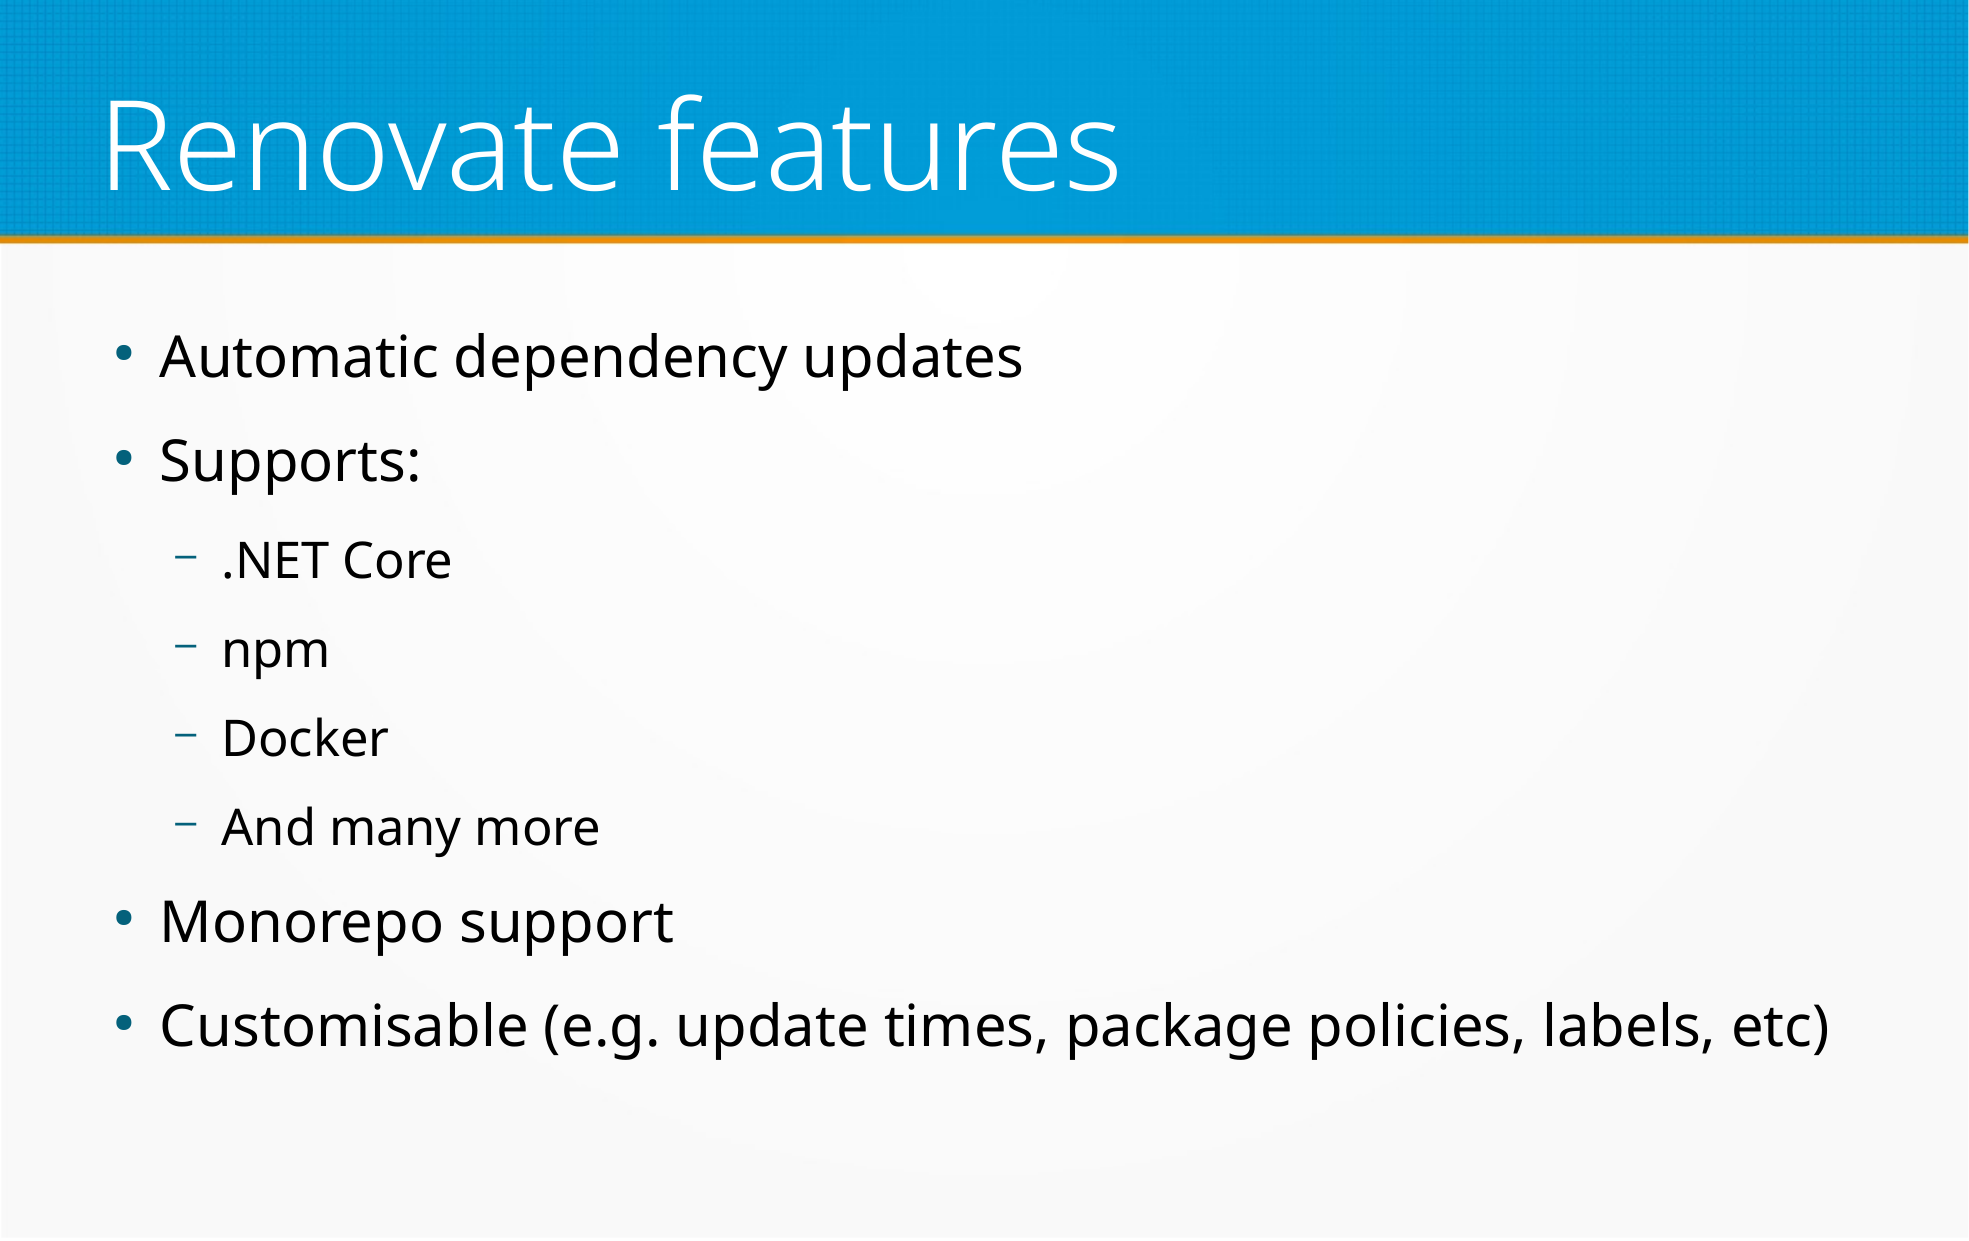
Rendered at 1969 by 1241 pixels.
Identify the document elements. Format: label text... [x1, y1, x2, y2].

list Automatic dependency updates Supports: .NET Core npm Docker And many more Monorepo support Customisable (e.g. update times, package policies, labels, etc) [98, 315, 1861, 1081]
title Renovate features [98, 19, 1870, 227]
picture [0, 233, 1969, 1241]
